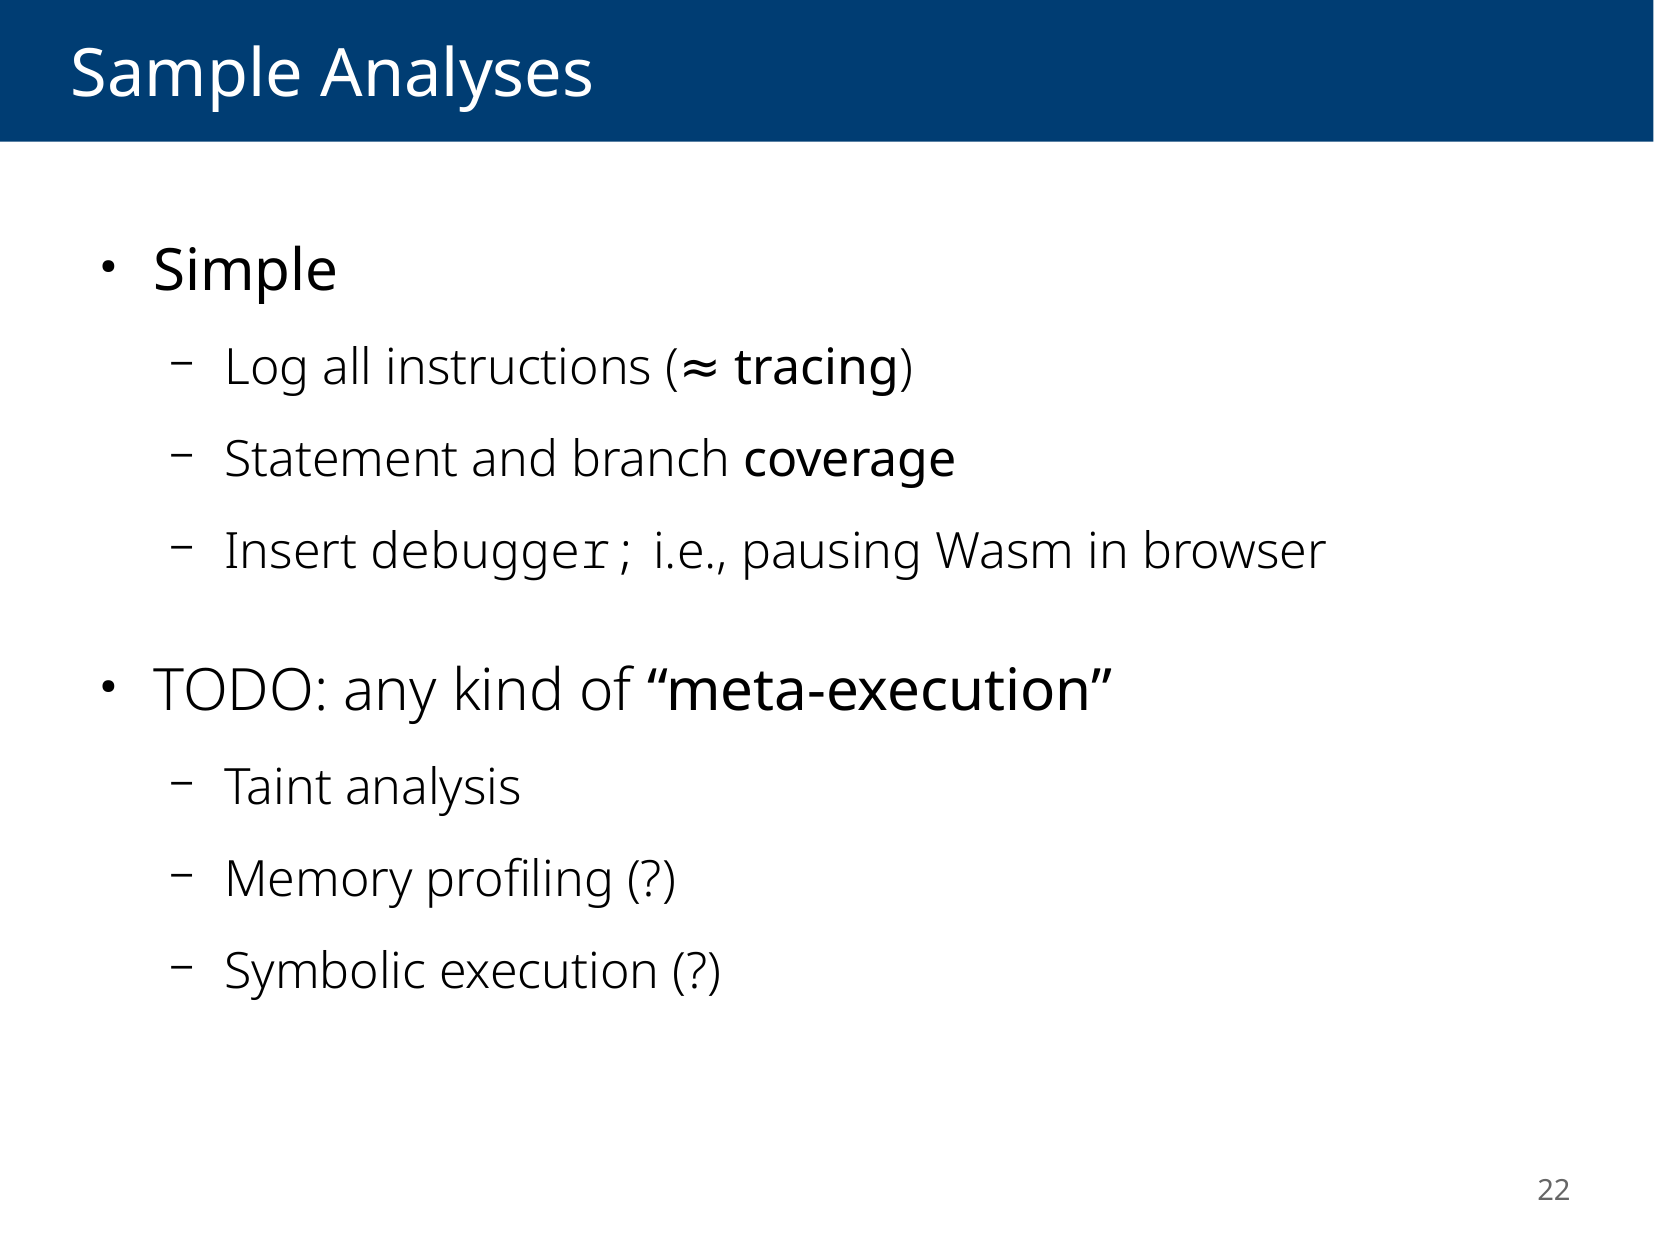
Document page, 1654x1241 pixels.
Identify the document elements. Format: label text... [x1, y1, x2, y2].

title Sample Analyses [0, 0, 1654, 142]
list Simple Log all instructions (≈ tracing) Statement and branch coverage Insert debugger; i.e., pausing Wasm in browser TODO: any kind of “meta-execution” Taint analysis Memory profiling (?) Symbolic execution (?) [82, 212, 1571, 1111]
